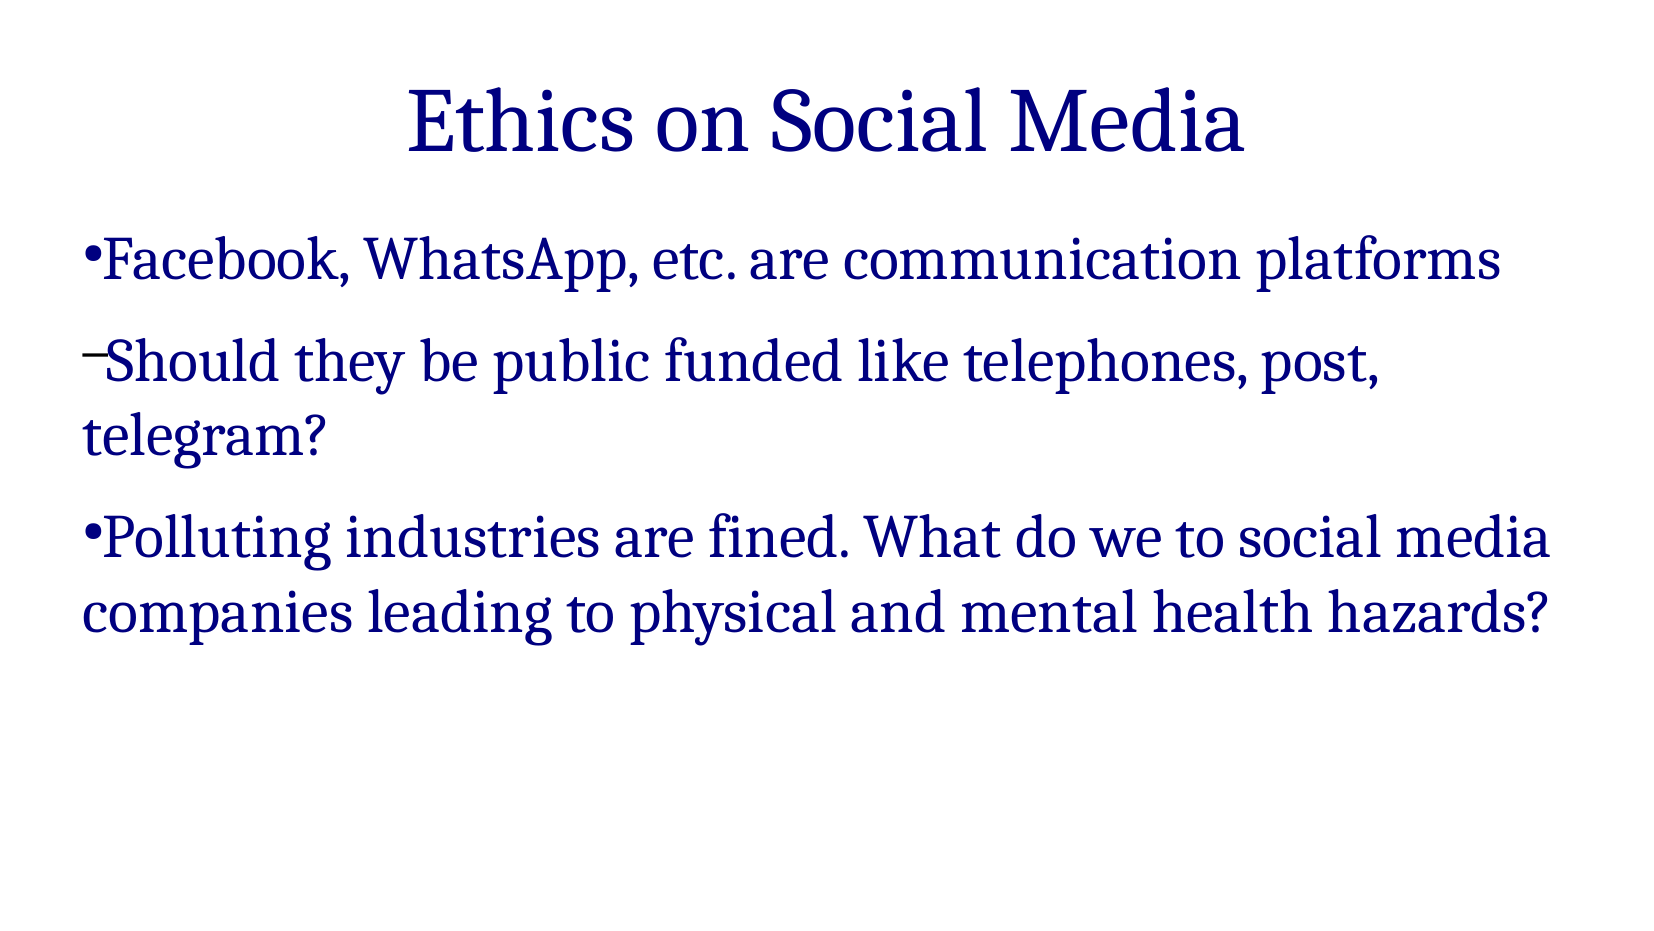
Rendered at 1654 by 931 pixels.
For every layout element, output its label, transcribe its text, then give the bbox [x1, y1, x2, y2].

list Facebook, WhatsApp, etc. are communication platforms Should they be public funded like telephones, post, telegram? Polluting industries are fined. What do we to social media companies leading to physical and mental health hazards? [82, 217, 1571, 758]
title Ethics on Social Media [82, 37, 1571, 193]
